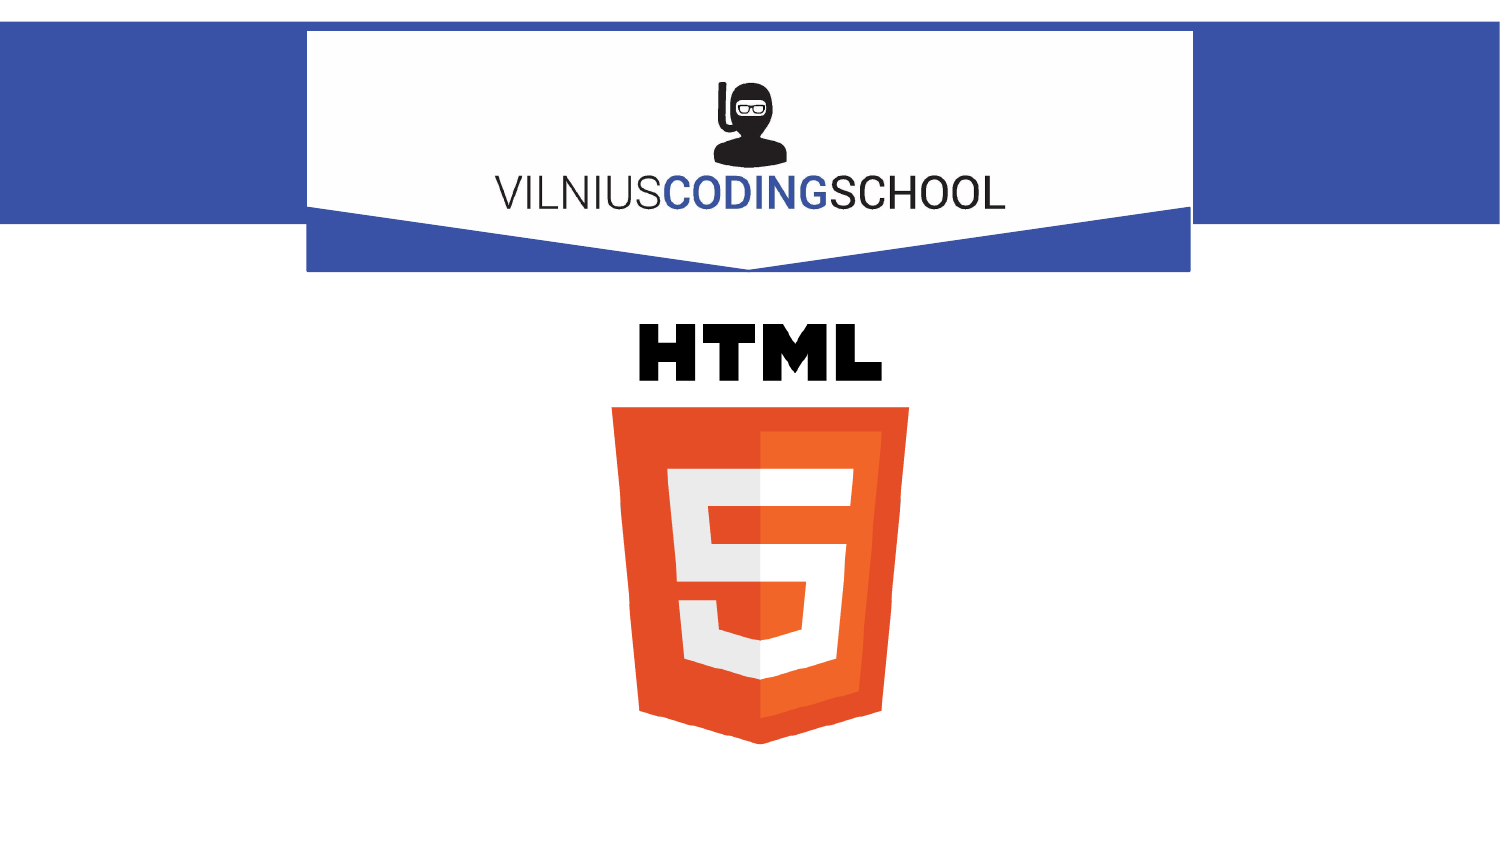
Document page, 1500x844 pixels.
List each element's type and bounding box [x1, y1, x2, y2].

picture [307, 31, 1193, 272]
text_box [307, 207, 1190, 272]
picture [611, 322, 910, 745]
